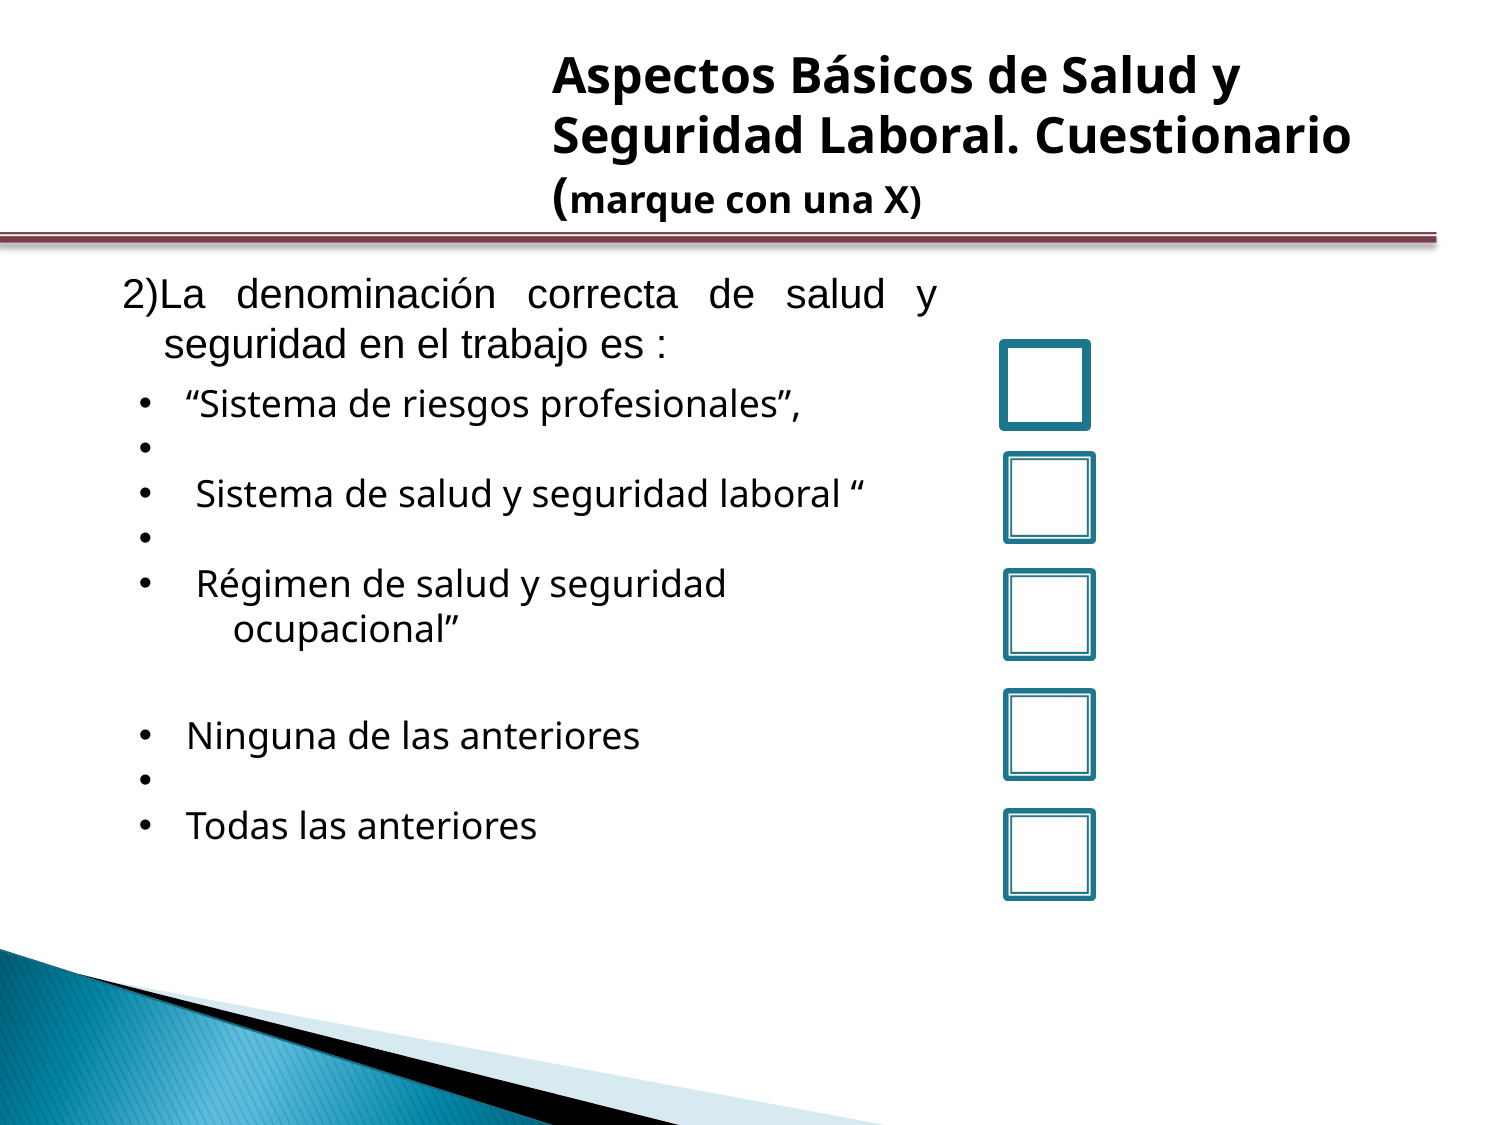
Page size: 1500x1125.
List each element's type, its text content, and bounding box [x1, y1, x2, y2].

picture [1003, 568, 1096, 661]
text_box Aspectos Básicos de Salud y Seguridad Laboral. Cuestionario (marque con una X) [537, 36, 1382, 231]
picture [0, 229, 1450, 258]
list 2)La denominación correcta de salud y seguridad en el trabajo es : [28, 258, 1000, 1002]
text_box Ninguna de las anteriores Todas las anteriores [124, 705, 935, 855]
text_box “Sistema de riesgos profesionales”, Sistema de salud y seguridad laboral “ Régimen de salud y seguridad ocupacional” [124, 373, 963, 658]
picture [1003, 808, 1096, 901]
picture [1003, 688, 1096, 781]
picture [1003, 451, 1096, 544]
